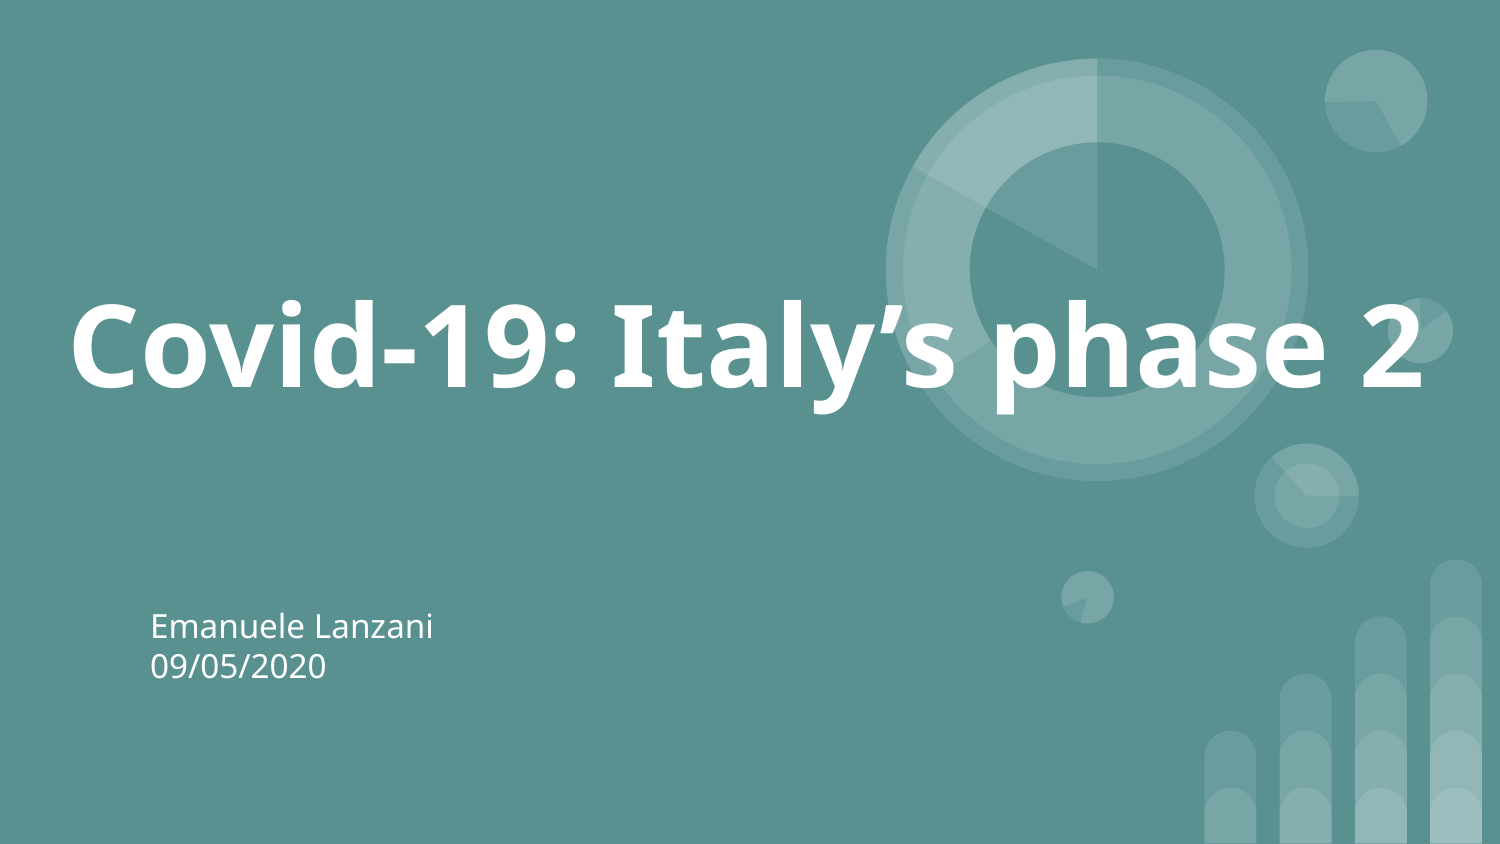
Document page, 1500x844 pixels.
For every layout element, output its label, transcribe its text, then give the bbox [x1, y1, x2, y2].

subtitle Emanuele Lanzani 09/05/2020 [135, 589, 834, 704]
title Covid-19: Italy’s phase 2 [52, 110, 1466, 572]
